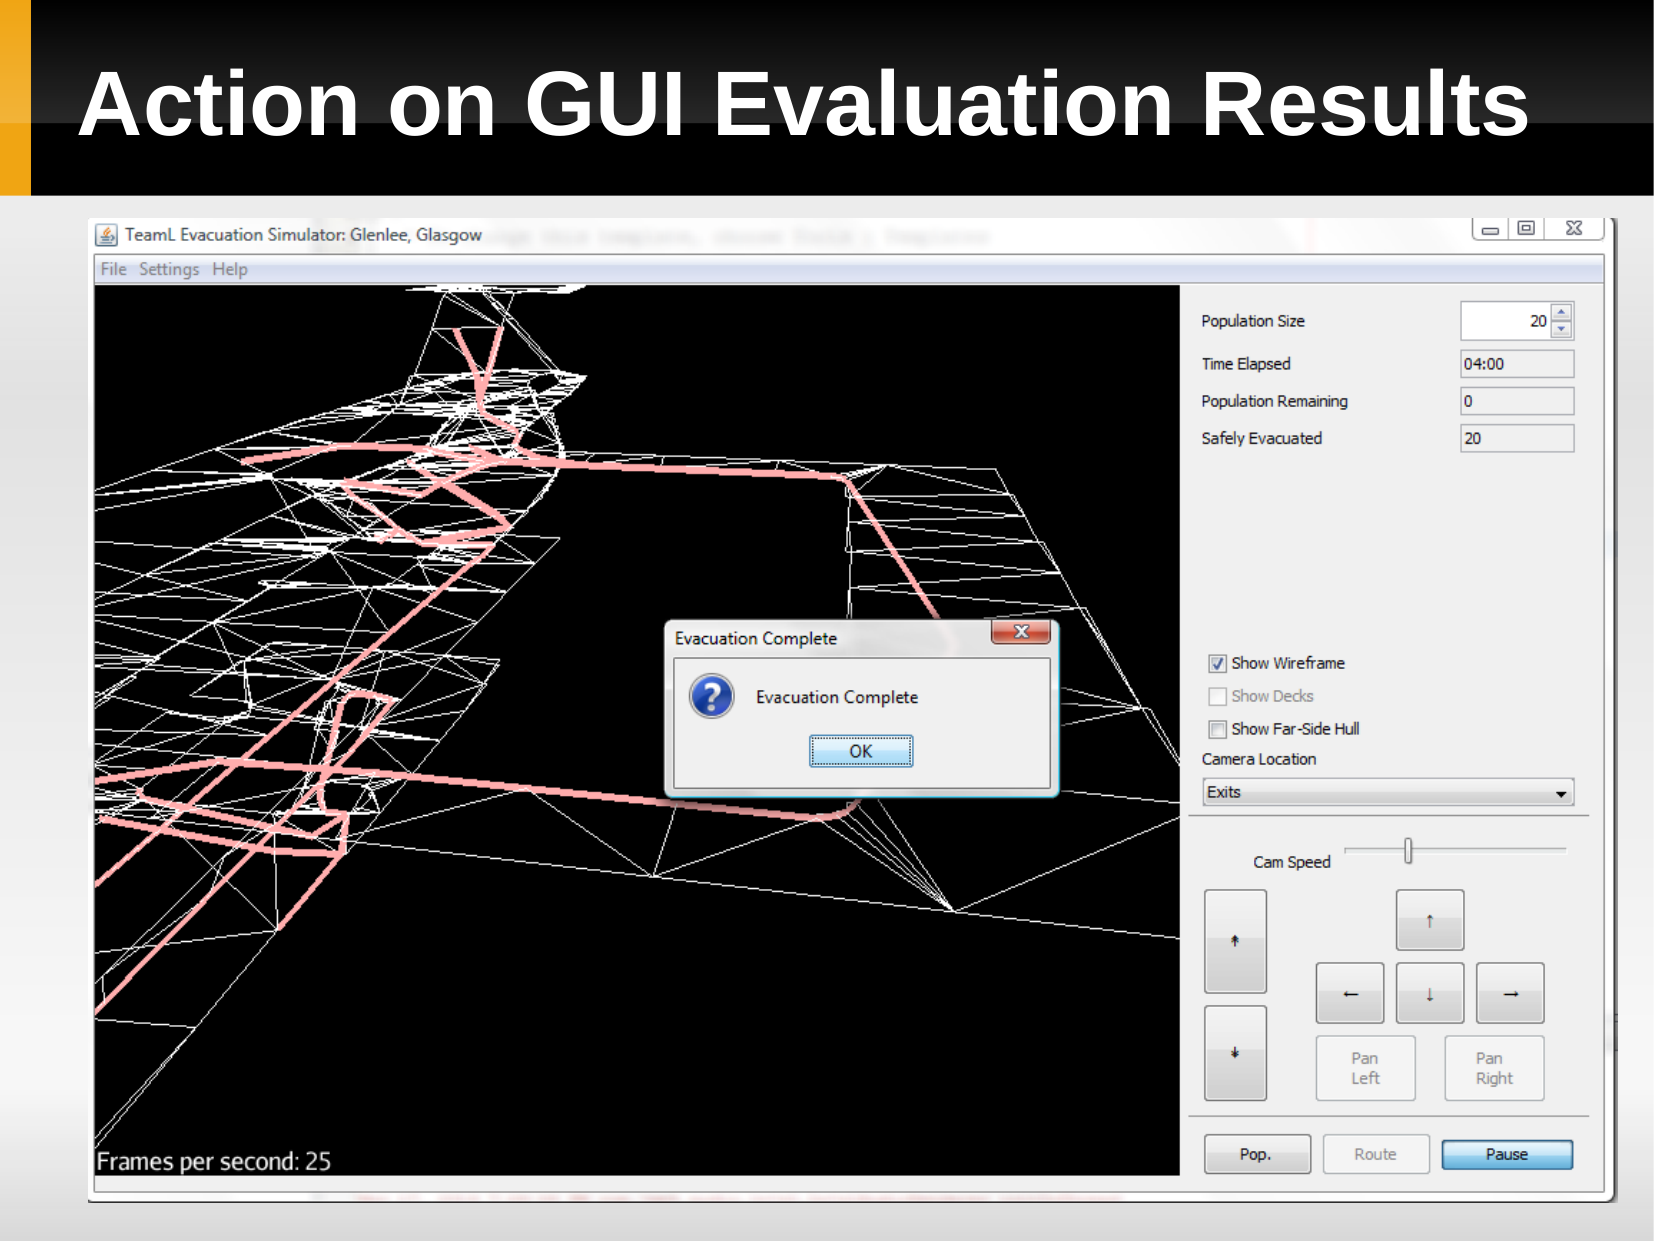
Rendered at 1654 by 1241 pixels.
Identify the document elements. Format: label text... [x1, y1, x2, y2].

picture [0, 0, 1654, 1241]
title Action on GUI Evaluation Results [76, 0, 1565, 208]
